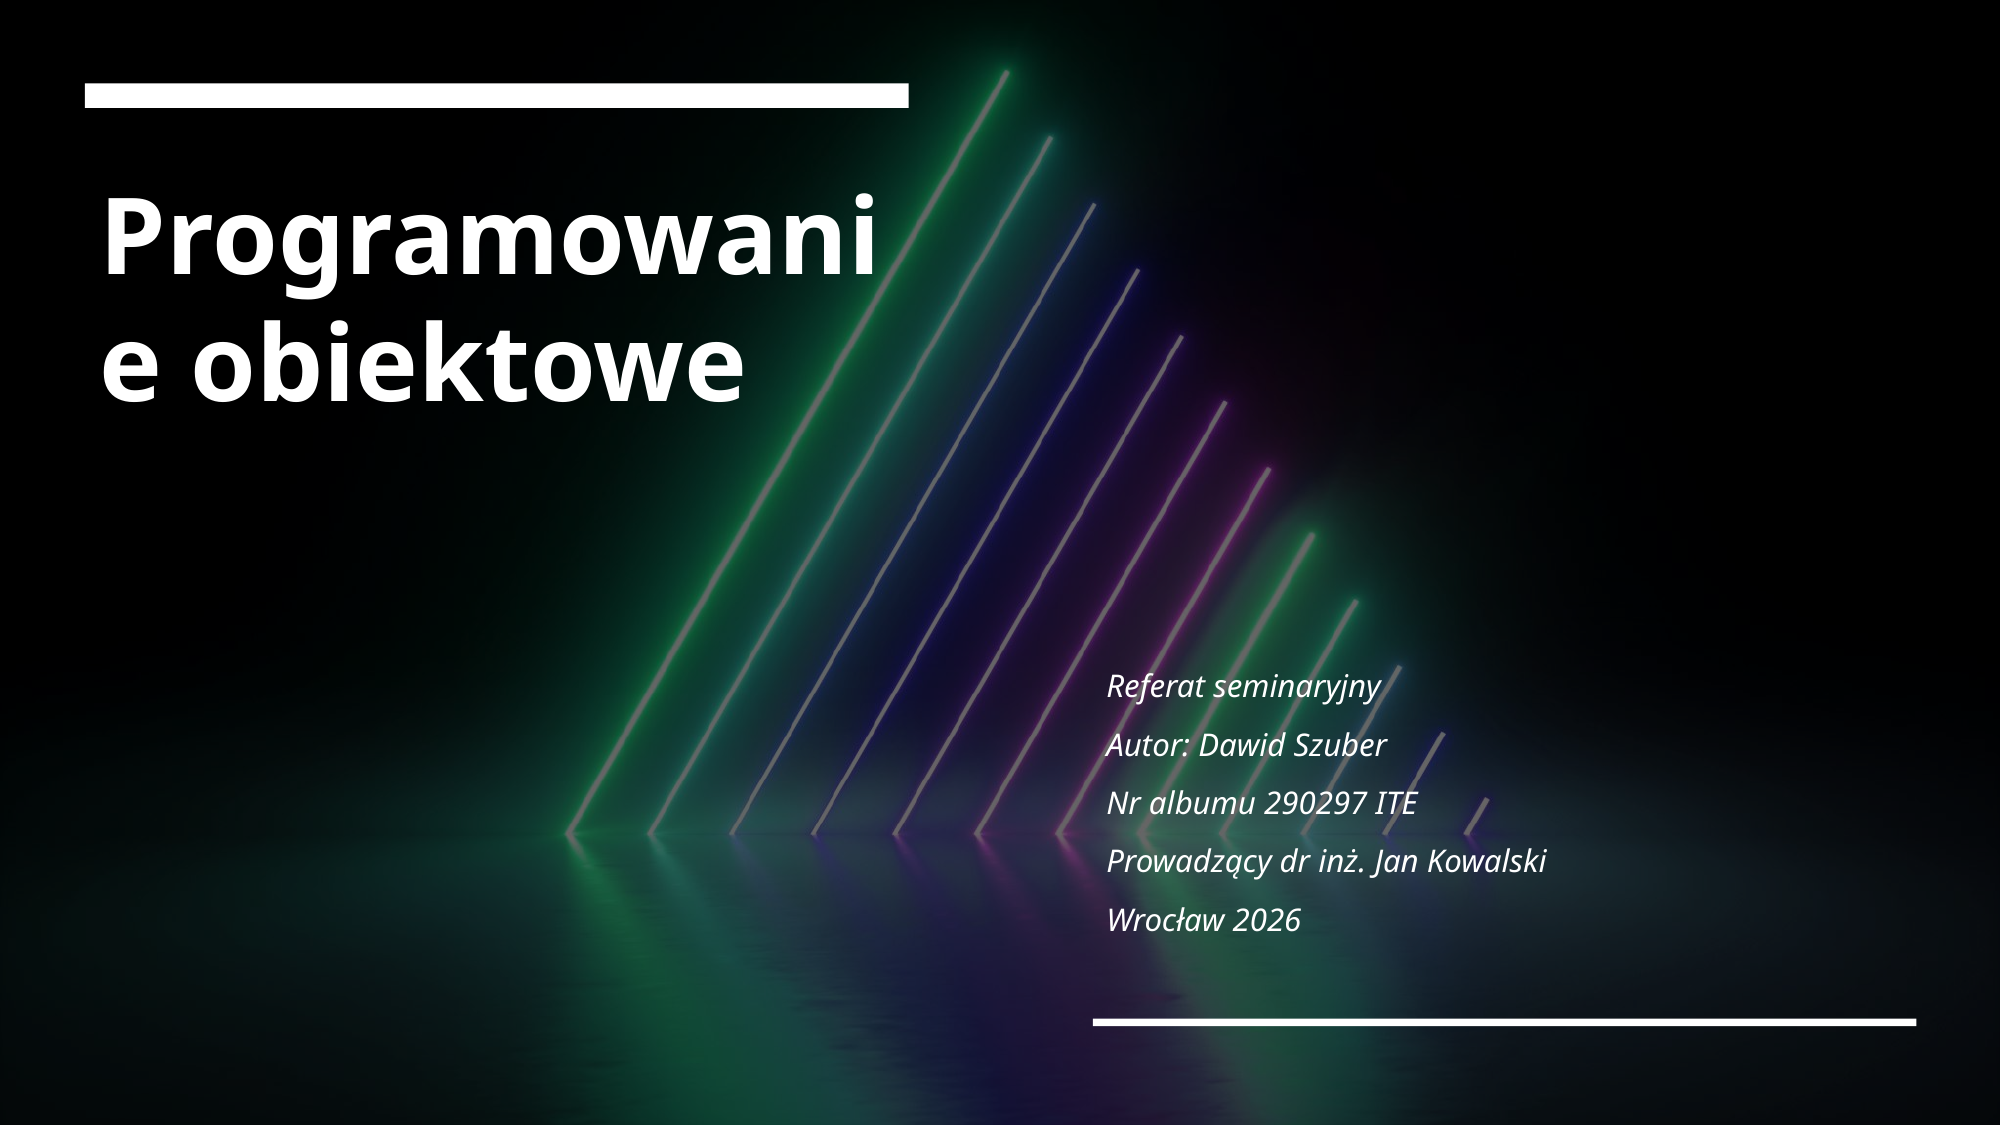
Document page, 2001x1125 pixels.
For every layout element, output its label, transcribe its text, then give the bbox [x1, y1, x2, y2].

subtitle Referat seminaryjny Autor: Dawid Szuber Nr albumu 290297 ITE Prowadzący dr inż. Jan Kowalski Wrocław 2026 [1091, 659, 1919, 960]
text_box [84, 83, 909, 108]
title Programowanie obiektowe [84, 160, 909, 563]
text_box [1092, 1018, 1917, 1027]
picture [0, 0, 2000, 1125]
